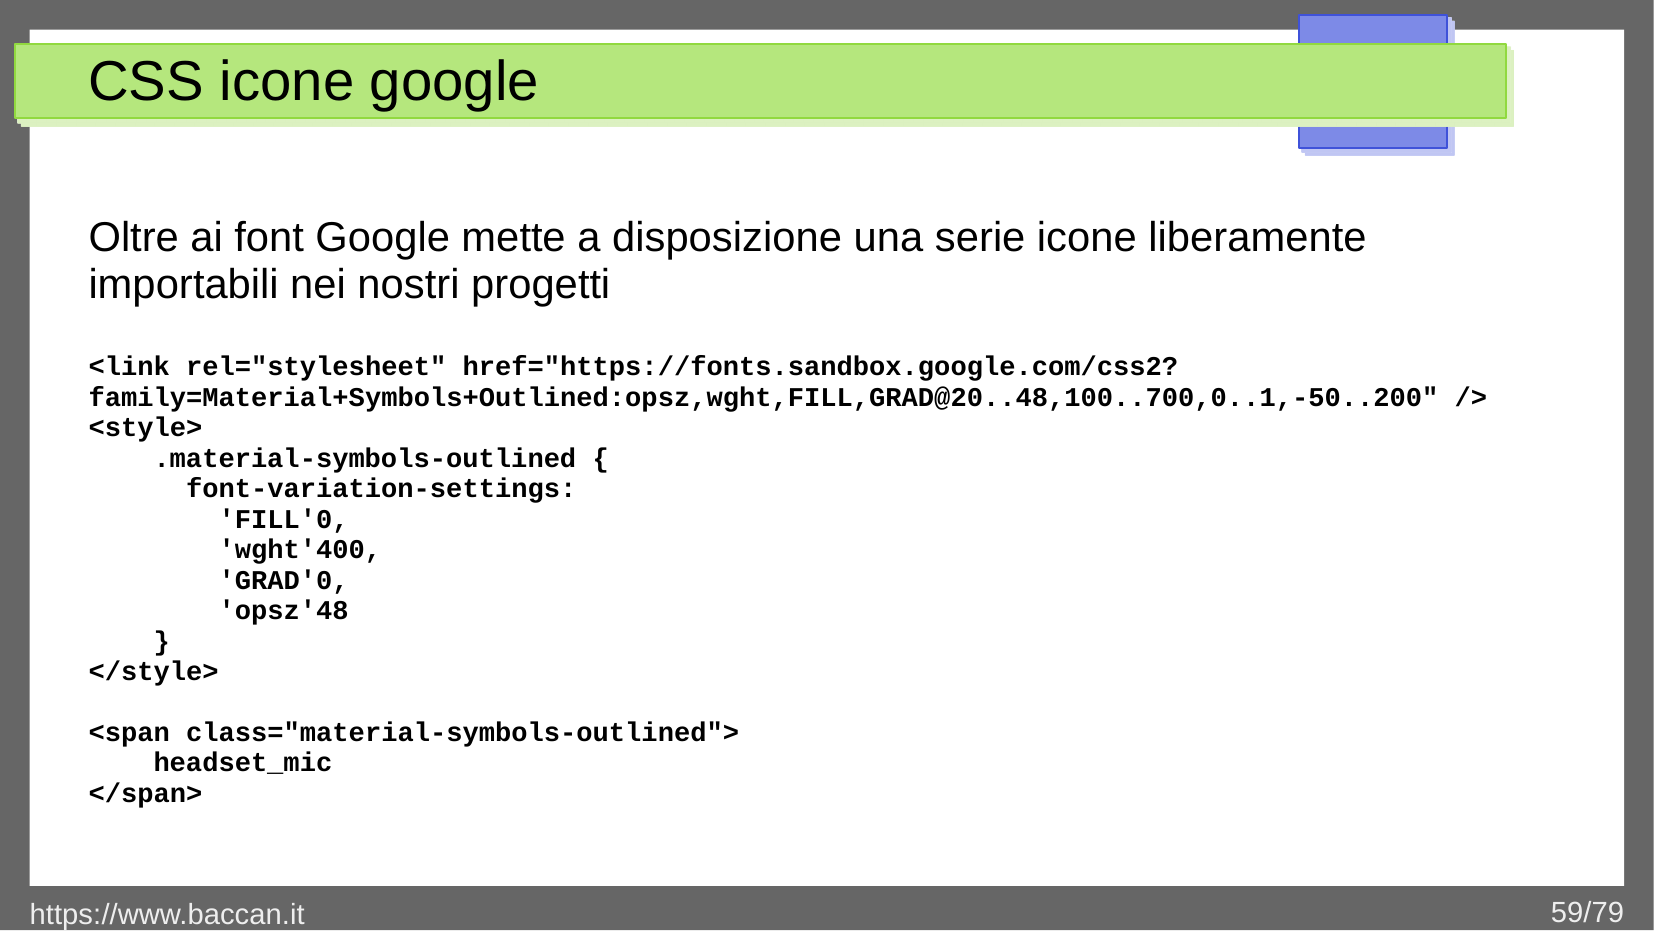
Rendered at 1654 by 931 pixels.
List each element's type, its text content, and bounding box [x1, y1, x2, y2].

text_box Oltre ai font Google mette a disposizione una serie icone liberamente importabili nei nostri progetti <link rel="stylesheet" href="https://fonts.sandbox.google.com/css2?family=Material+Symbols+Outlined:opsz,wght,FILL,GRAD@20..48,100..700,0..1,-50..200" /> <style> .material-symbols-outlined { font-variation-settings: 'FILL'0, 'wght'400, 'GRAD'0, 'opsz'48 } </style> <span class="material-symbols-outlined"> headset_mic </span> [88, 186, 1565, 838]
title CSS icone google [88, 44, 1506, 119]
